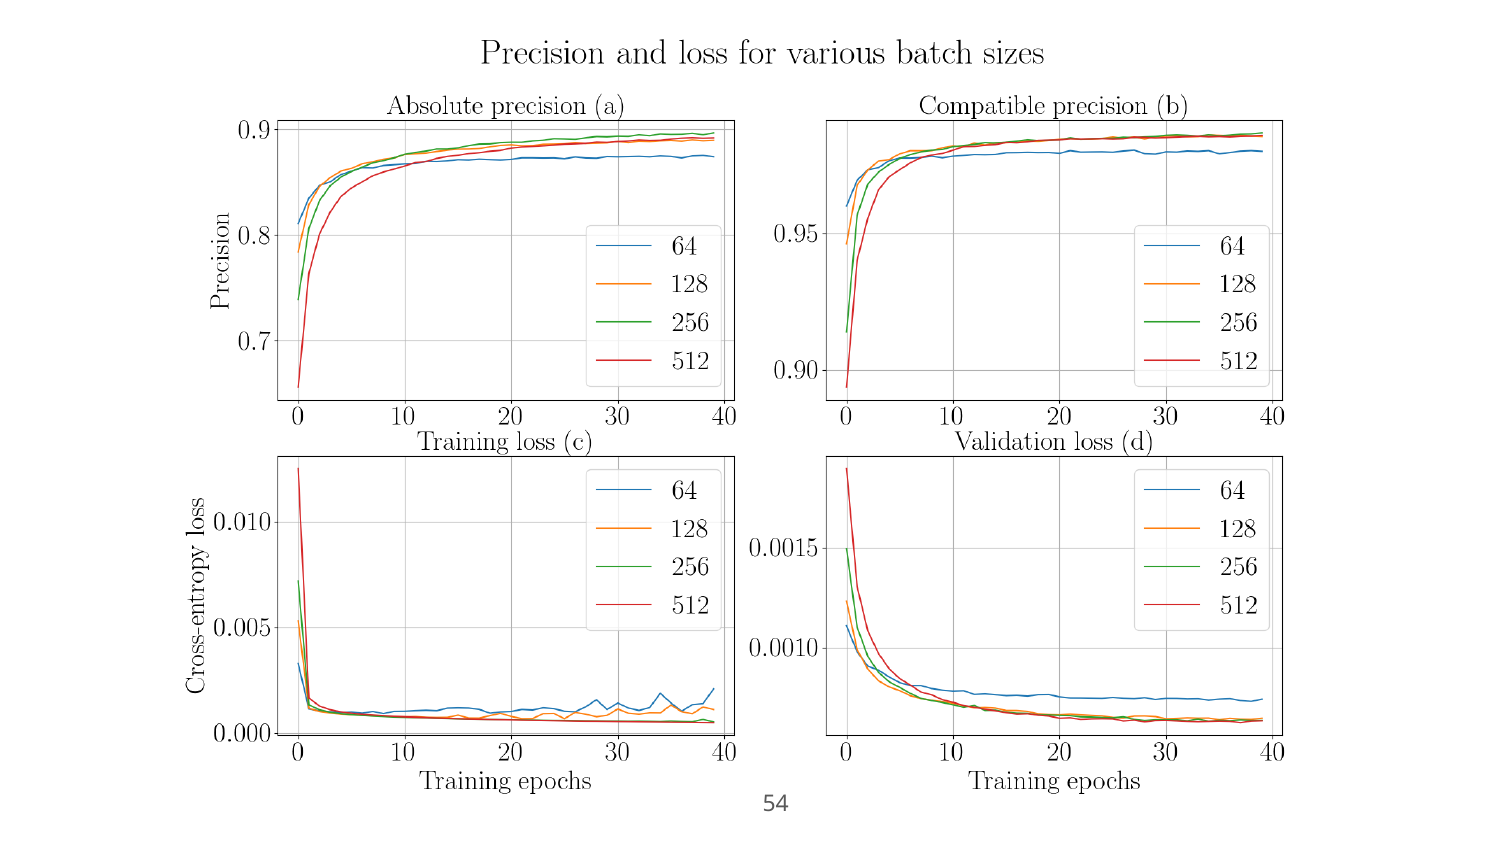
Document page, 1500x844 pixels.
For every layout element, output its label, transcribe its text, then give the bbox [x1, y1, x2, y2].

slide_number <number> [714, 771, 805, 837]
picture [115, 24, 1412, 823]
